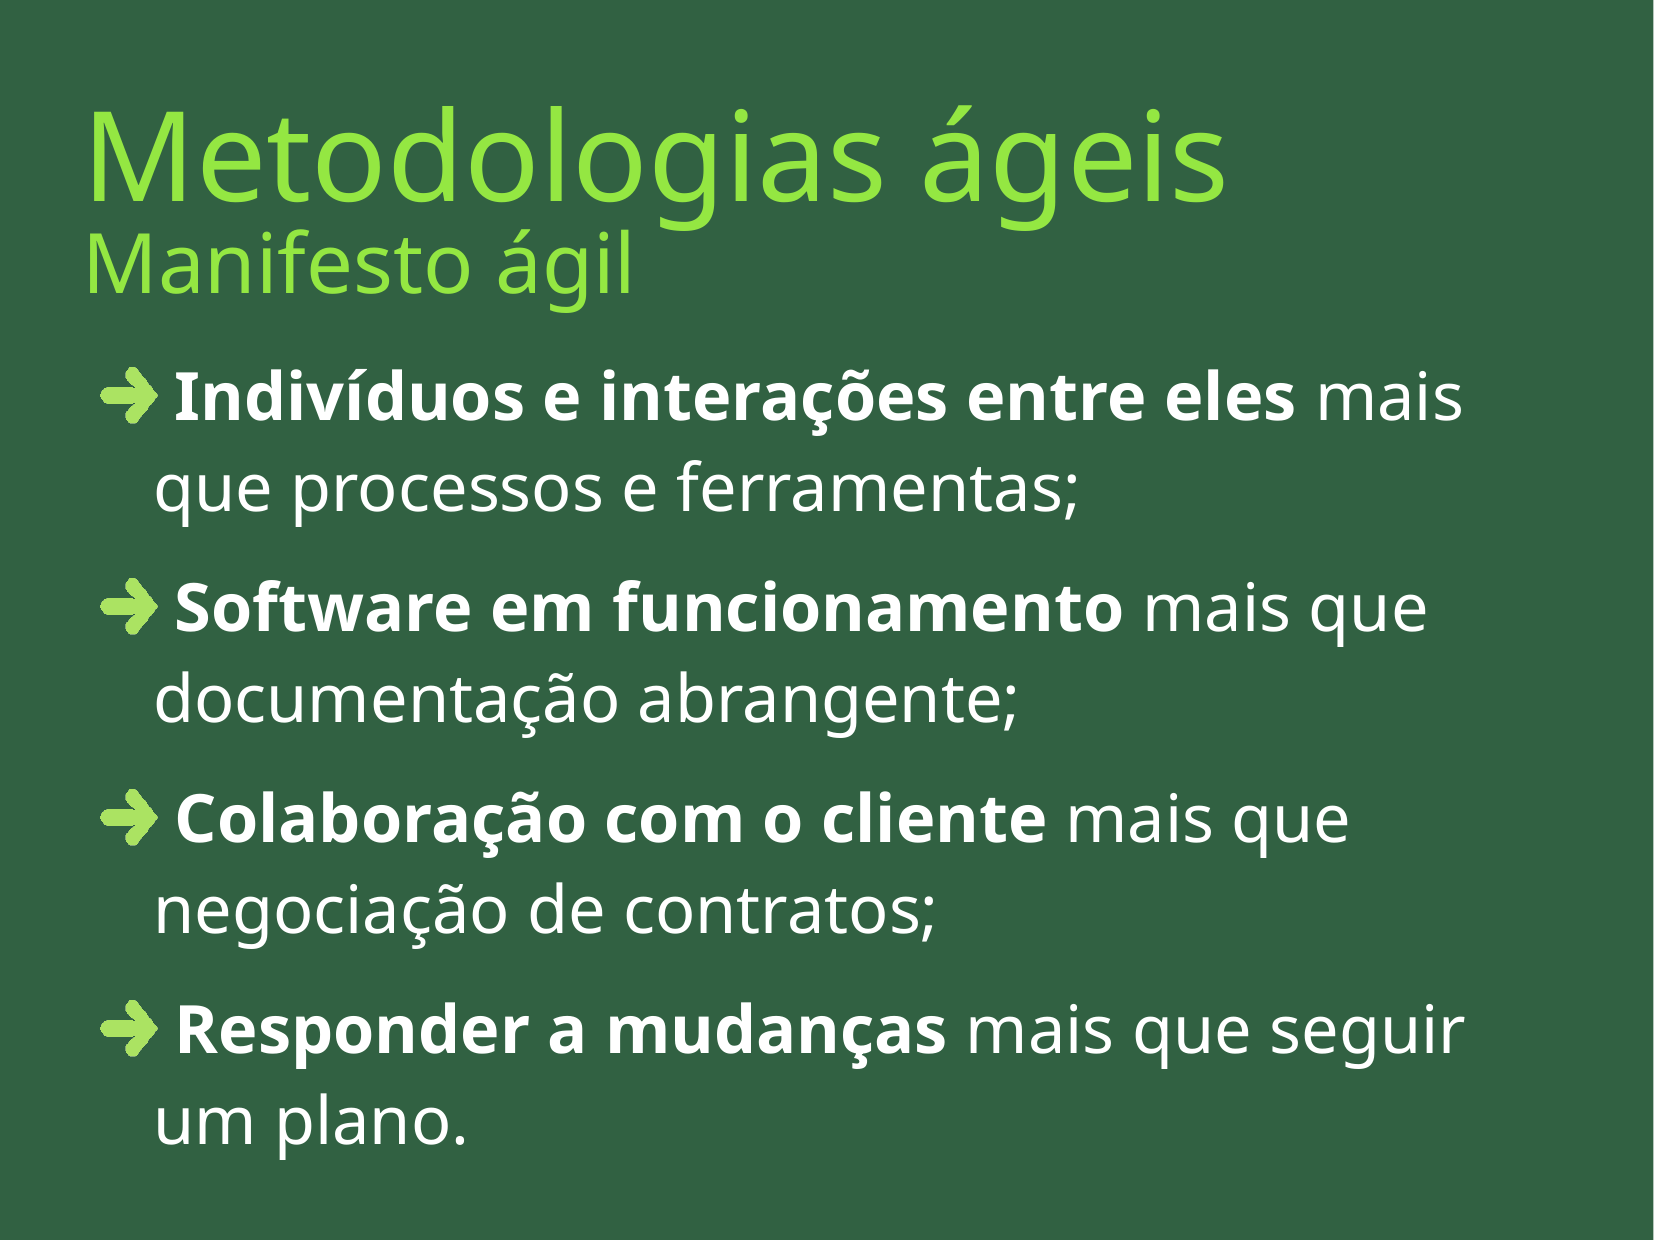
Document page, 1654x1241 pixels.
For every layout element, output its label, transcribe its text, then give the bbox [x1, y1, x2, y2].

title Manifesto ágil [82, 183, 1572, 340]
title Metodologias ágeis [82, 49, 1571, 183]
list Indivíduos e interações entre eles mais que processos e ferramentas; Software em funcionamento mais que documentação abrangente; Colaboração com o cliente mais que negociação de contratos; Responder a mudanças mais que seguir um plano. [82, 349, 1571, 1061]
